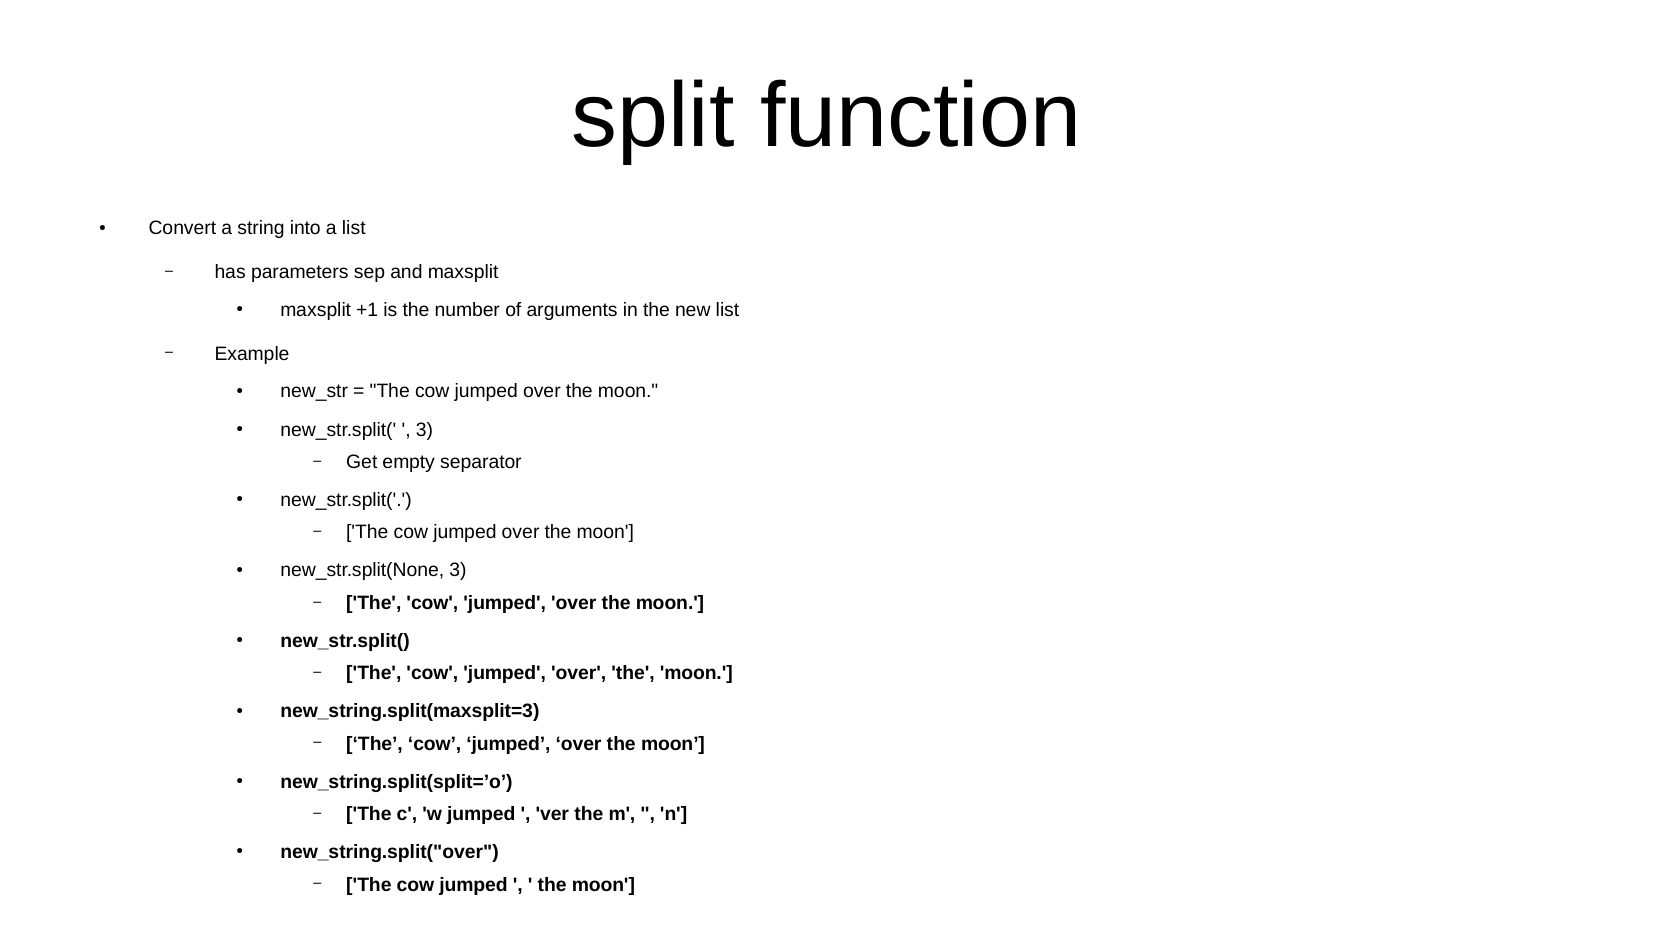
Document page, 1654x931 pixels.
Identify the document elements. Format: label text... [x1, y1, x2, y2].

title split function [82, 37, 1571, 193]
list Convert a string into a list has parameters sep and maxsplit maxsplit +1 is the number of arguments in the new list Example new_str = "The cow jumped over the moon." new_str.split(' ', 3) Get empty separator new_str.split('.') ['The cow jumped over the moon'] new_str.split(None, 3) ['The', 'cow', 'jumped', 'over the moon.'] new_str.split() ['The', 'cow', 'jumped', 'over', 'the', 'moon.'] new_string.split(maxsplit=3) [‘The’, ‘cow’, ‘jumped’, ‘over the moon’] new_string.split(split=’o’) ['The c', 'w jumped ', 'ver the m', '', 'n'] new_string.split("over") ['The cow jumped ', ' the moon'] [82, 217, 1571, 901]
